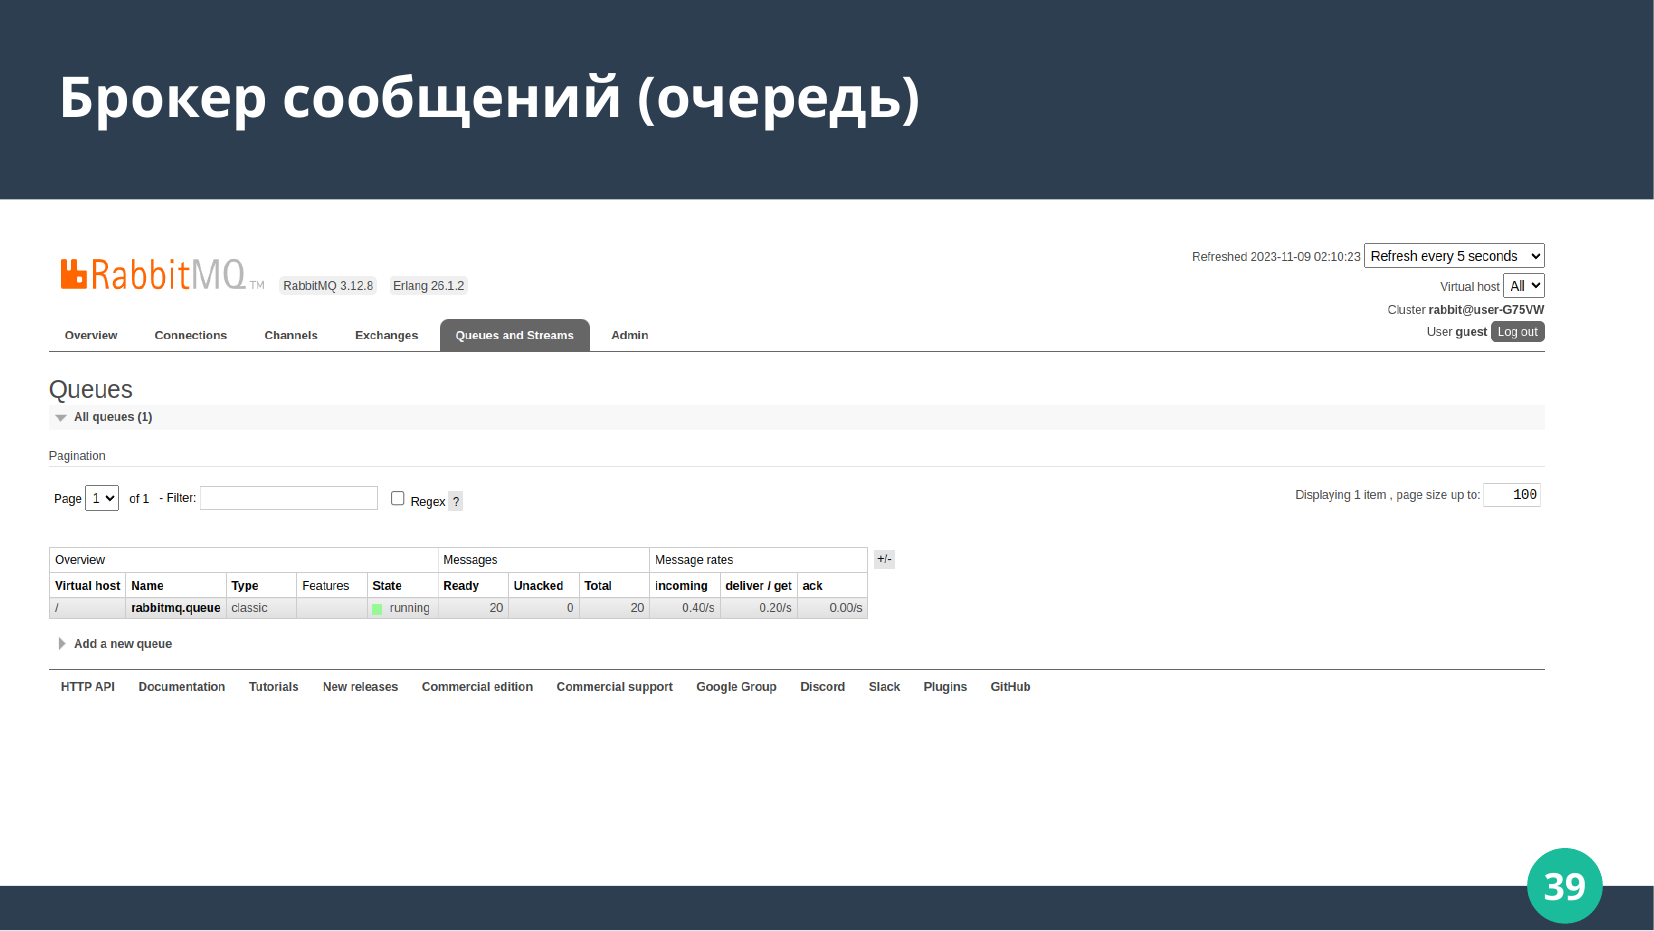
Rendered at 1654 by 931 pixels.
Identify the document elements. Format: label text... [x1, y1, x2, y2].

title Брокер сообщений (очередь) [59, 37, 1595, 155]
picture [20, 231, 1560, 734]
